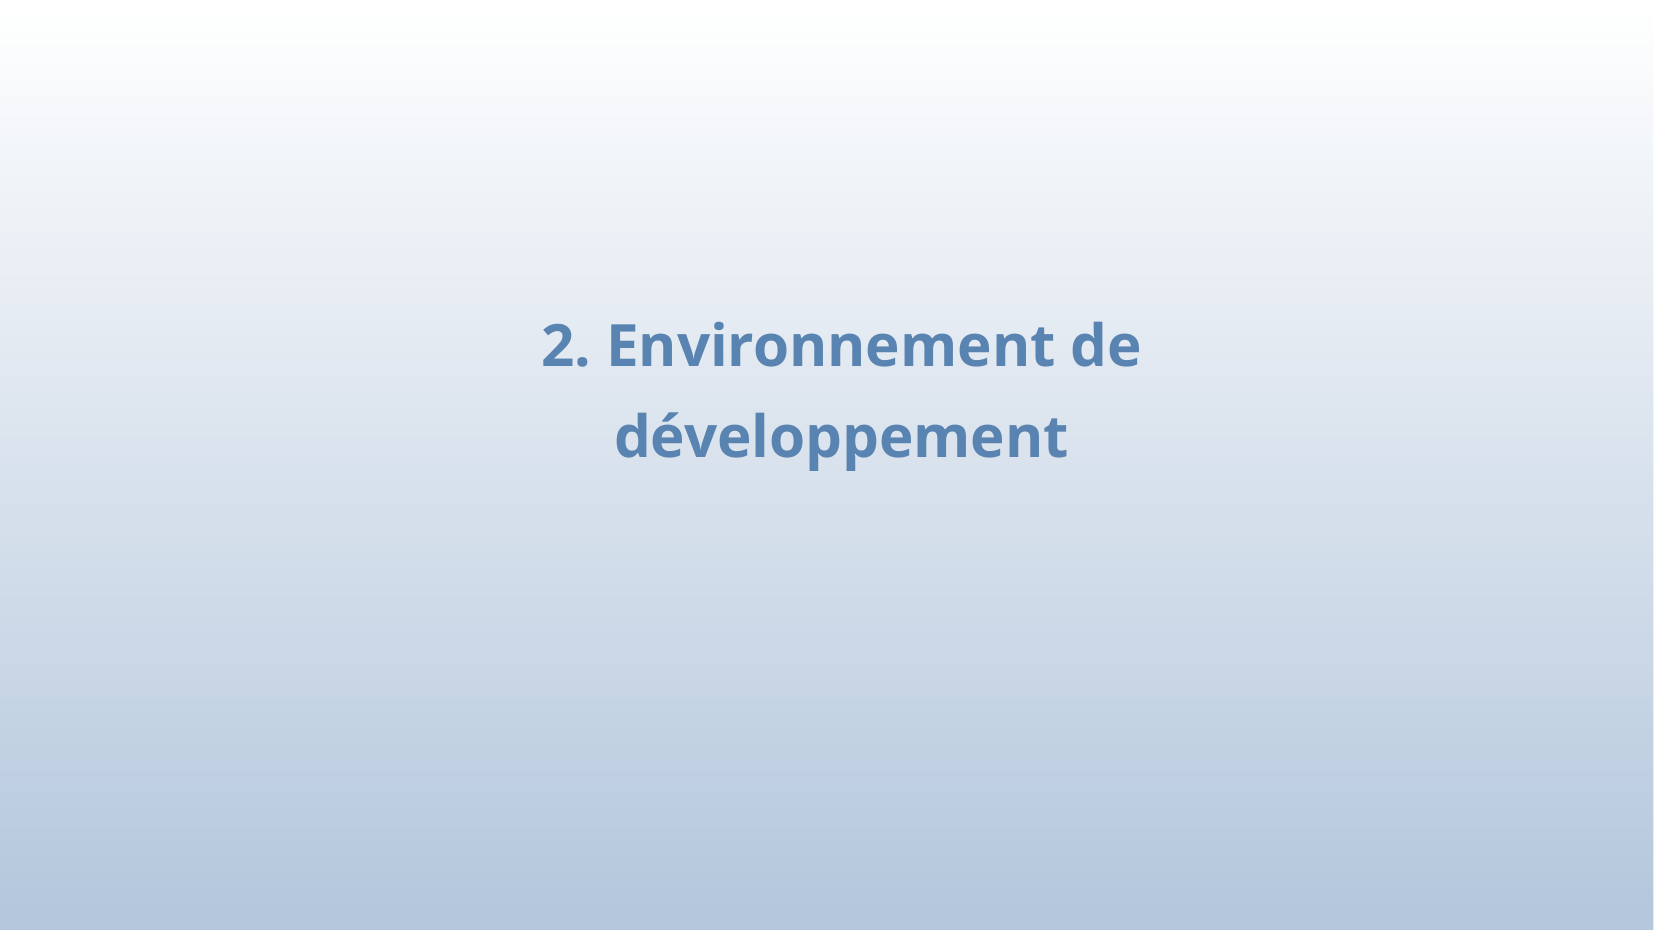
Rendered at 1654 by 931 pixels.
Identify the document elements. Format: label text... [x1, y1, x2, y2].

text_box [59, 177, 1595, 886]
text_box 2. Environnement de développement [383, 324, 1300, 443]
